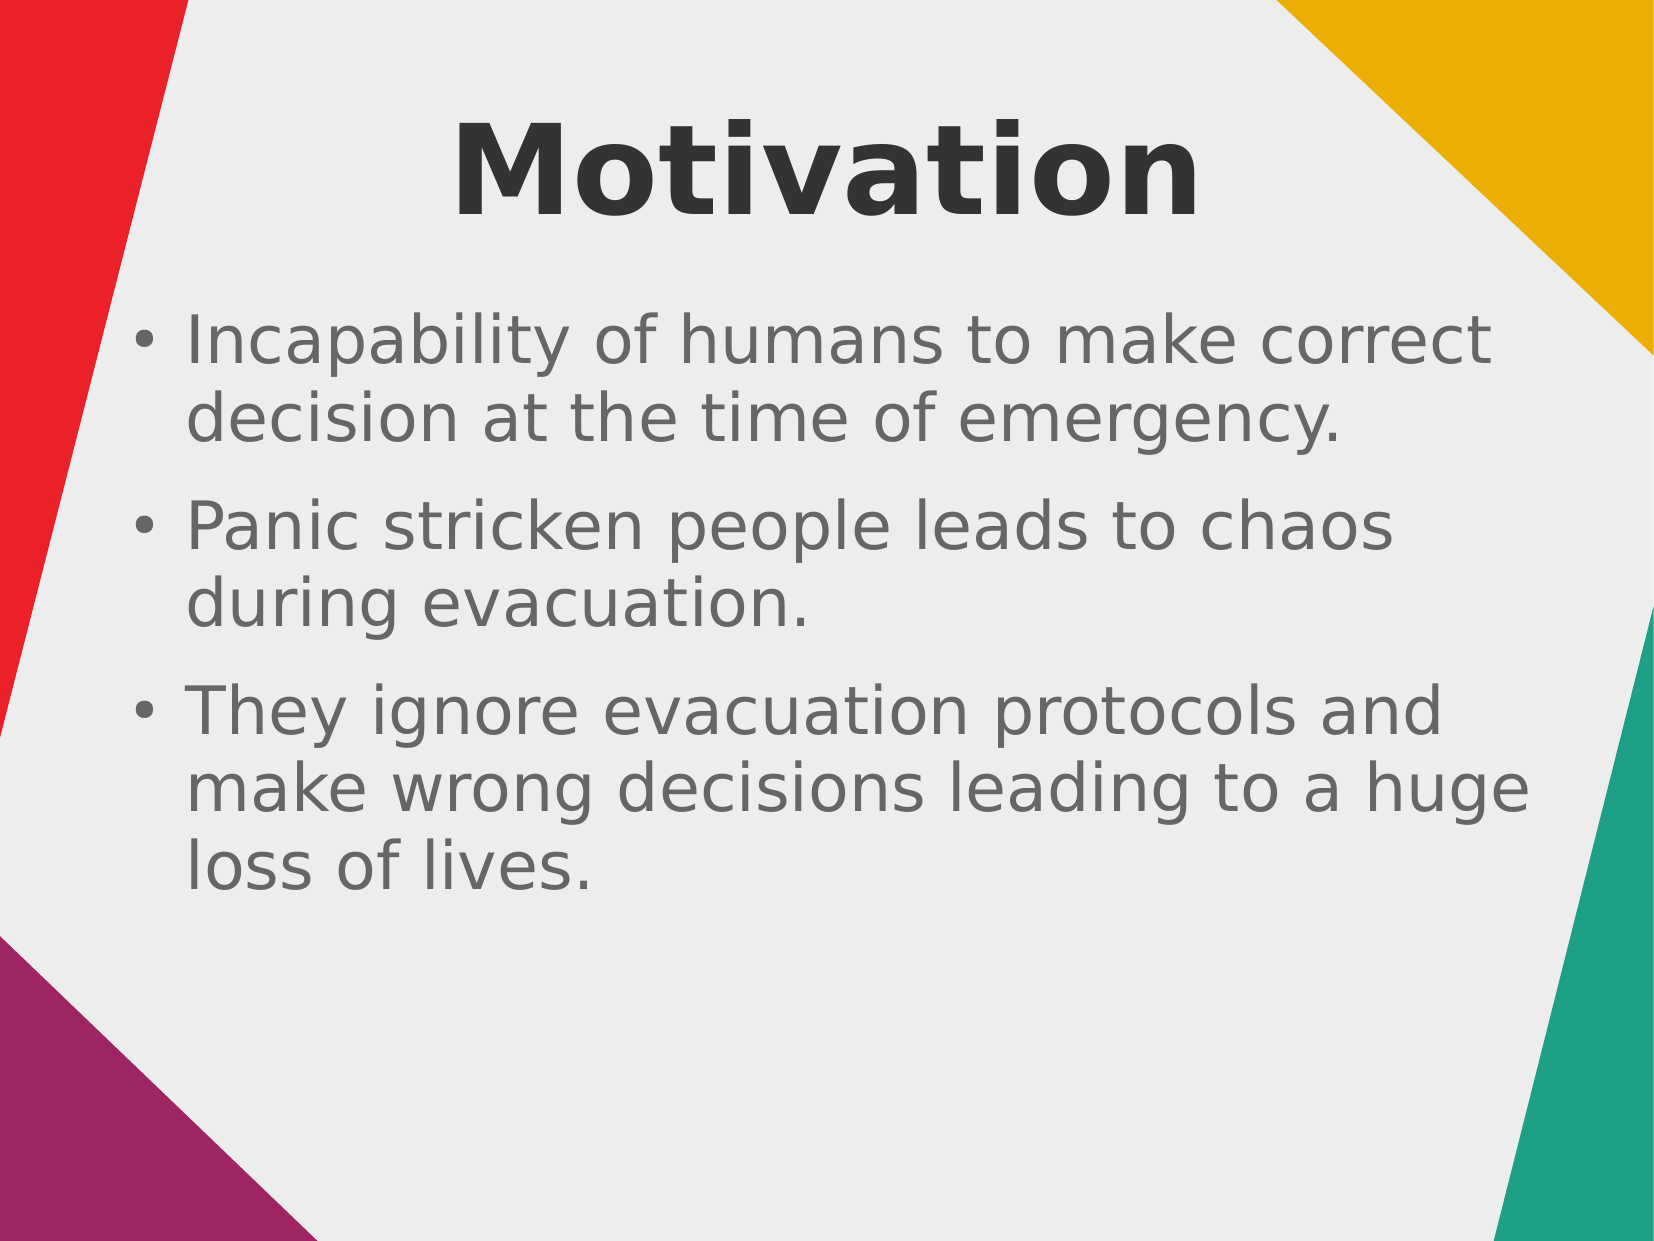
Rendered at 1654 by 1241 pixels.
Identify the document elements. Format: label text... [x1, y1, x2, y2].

title Motivation [114, 73, 1539, 271]
list Incapability of humans to make correct decision at the time of emergency. Panic stricken people leads to chaos during evacuation. They ignore evacuation protocols and make wrong decisions leading to a huge loss of lives. [114, 302, 1539, 1033]
